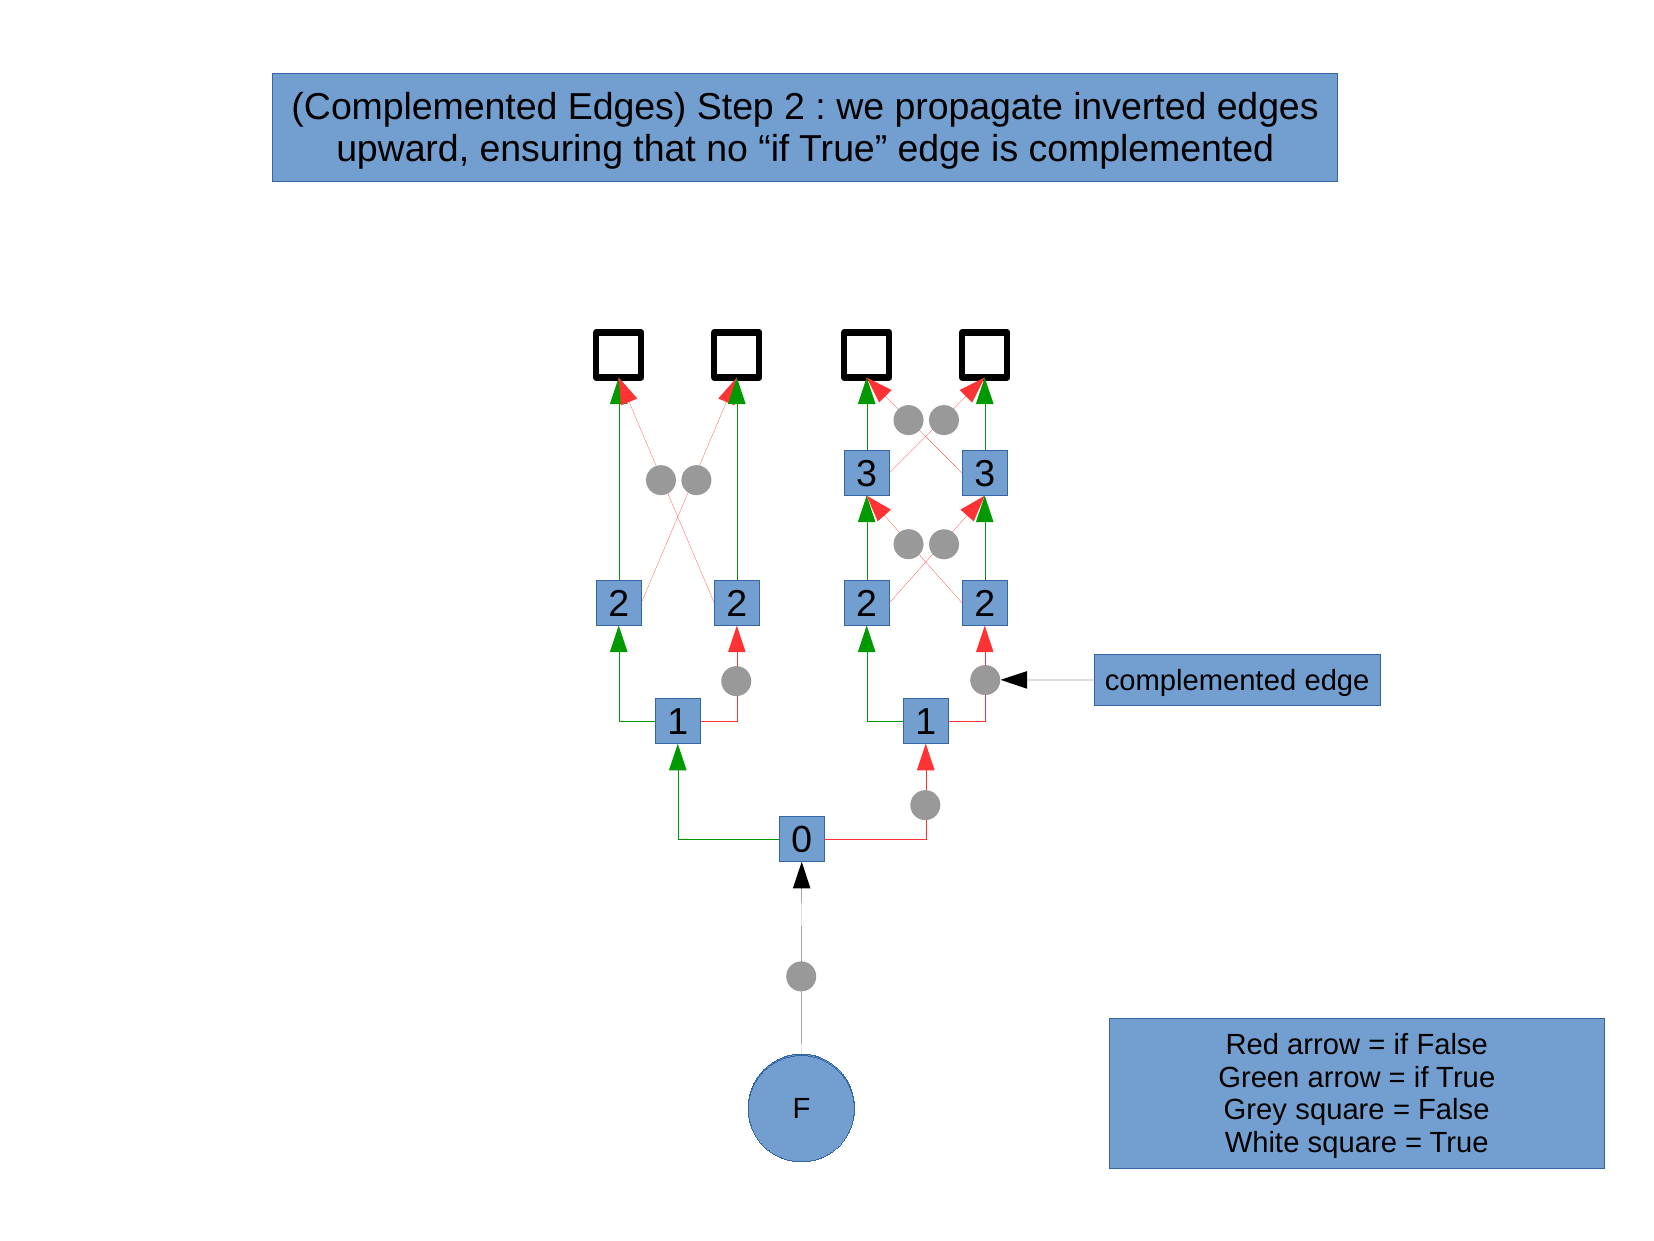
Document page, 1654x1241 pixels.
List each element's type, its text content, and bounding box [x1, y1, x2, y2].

text_box [844, 332, 890, 378]
text_box 1 [655, 698, 701, 744]
text_box [910, 790, 941, 821]
text_box 2 [844, 580, 890, 626]
text_box [786, 961, 817, 992]
text_box (Complemented Edges) Step 2 : we propagate inverted edges upward, ensuring that no “if True” edge is complemented [272, 73, 1338, 182]
text_box complemented edge [1094, 654, 1381, 706]
text_box 3 [962, 450, 1008, 496]
text_box [893, 529, 924, 560]
text_box 2 [962, 580, 1008, 626]
text_box F [748, 1055, 855, 1162]
text_box 1 [903, 698, 949, 744]
text_box [681, 465, 712, 496]
text_box [928, 405, 959, 436]
text_box [714, 332, 760, 378]
text_box [893, 405, 924, 436]
text_box [928, 529, 960, 560]
text_box 0 [779, 816, 825, 862]
text_box 3 [844, 450, 890, 496]
text_box [962, 332, 1008, 378]
text_box 2 [596, 580, 642, 626]
text_box [645, 465, 677, 496]
text_box [596, 332, 642, 378]
text_box [970, 665, 1001, 696]
text_box Red arrow = if False Green arrow = if True Grey square = False White square = True [1109, 1018, 1605, 1169]
text_box [721, 666, 752, 697]
text_box 2 [714, 580, 760, 626]
